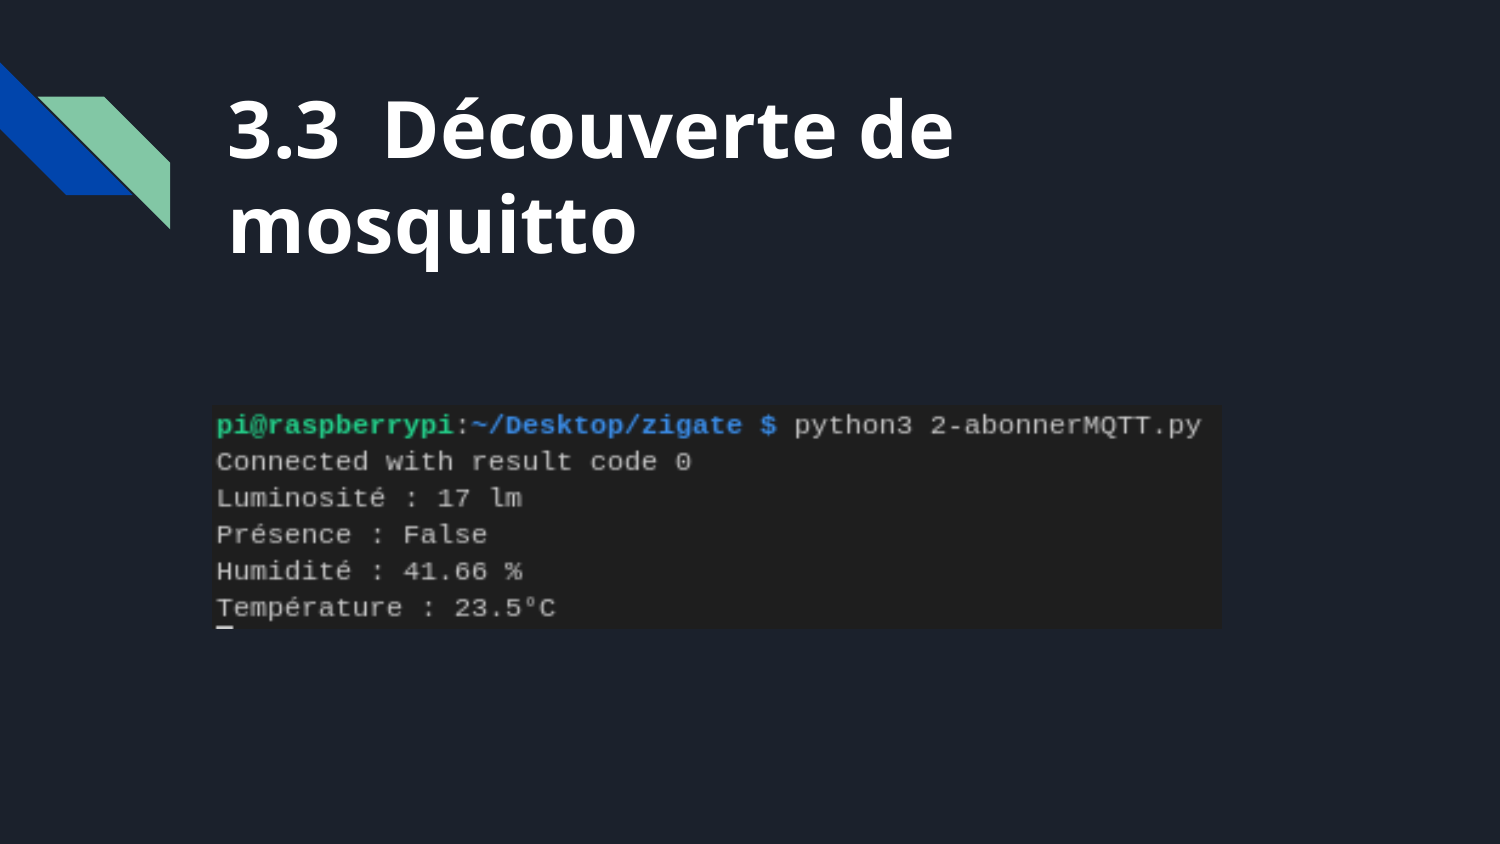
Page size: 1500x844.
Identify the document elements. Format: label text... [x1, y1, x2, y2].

title 3.3 Découverte de mosquitto [212, 64, 1368, 215]
picture [212, 405, 1222, 629]
